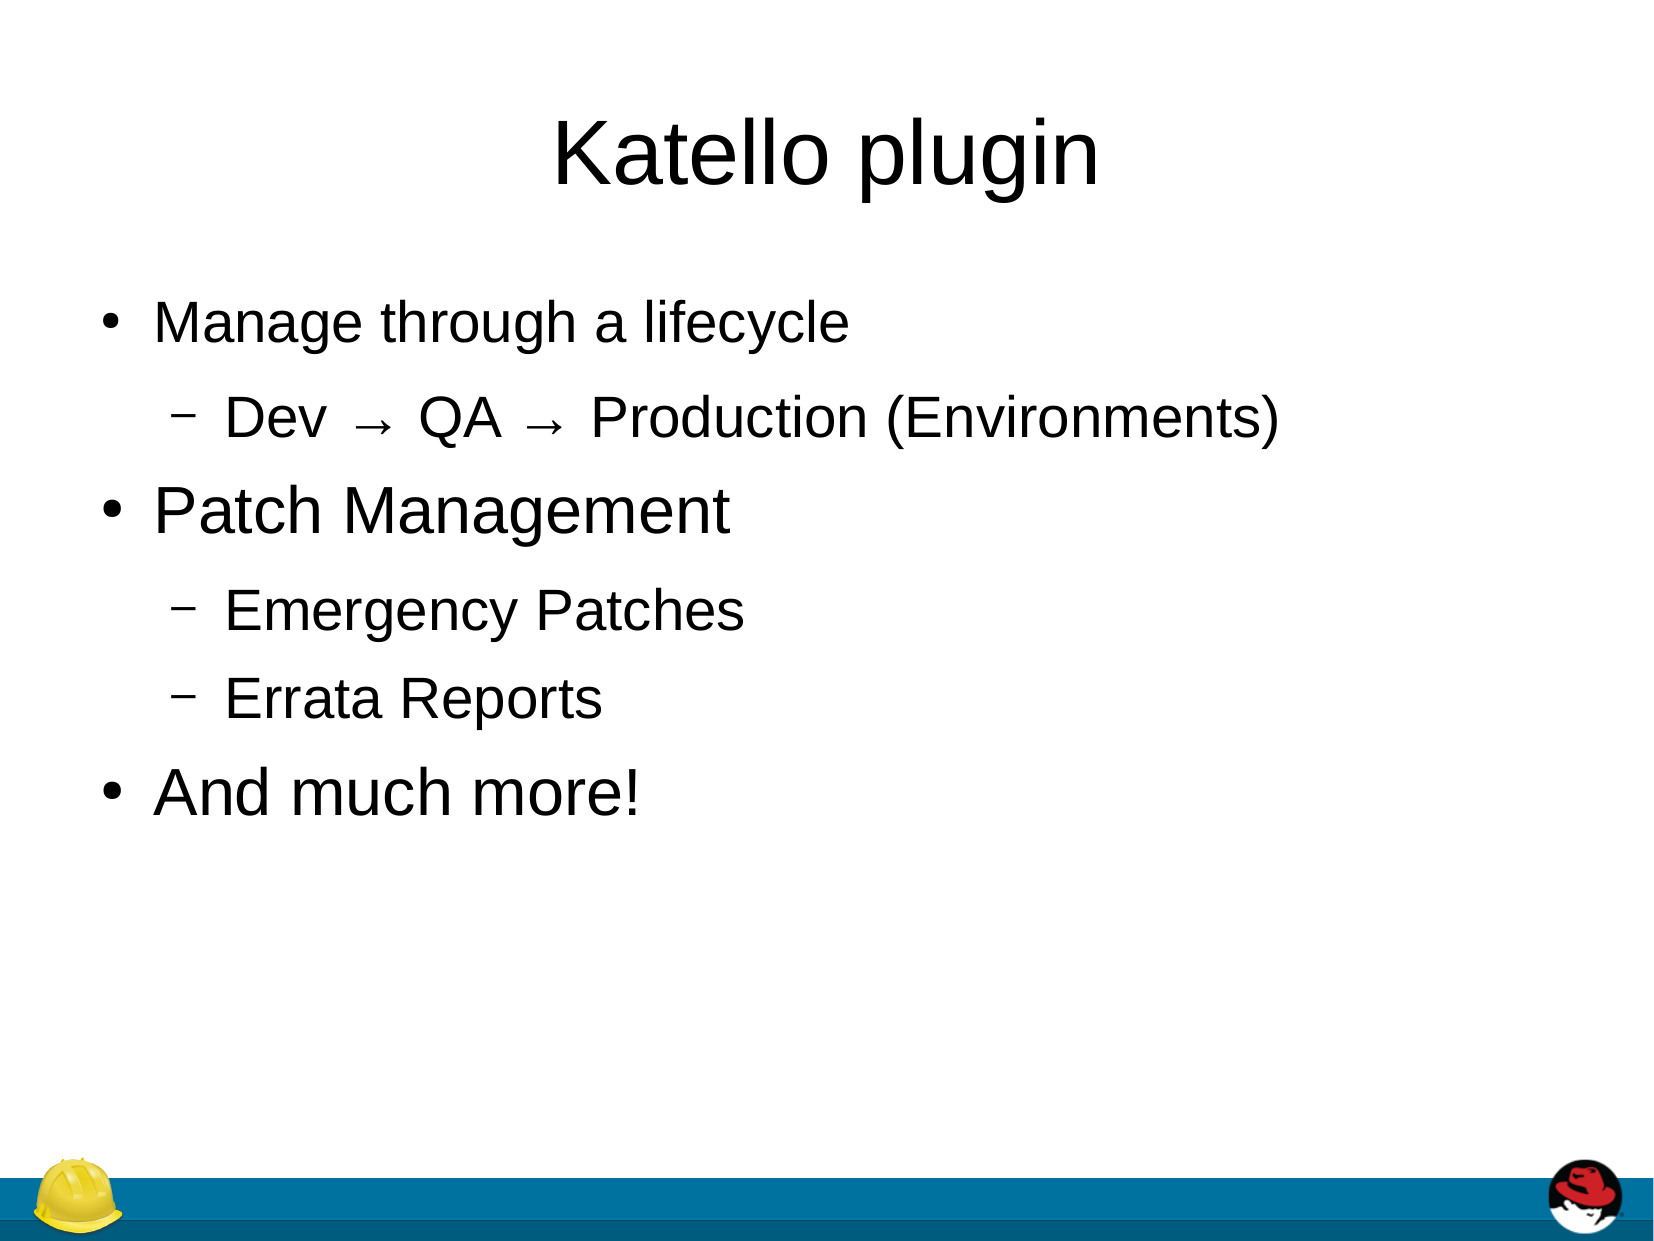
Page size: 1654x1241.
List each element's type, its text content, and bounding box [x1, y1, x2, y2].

picture [1547, 1157, 1630, 1233]
list Manage through a lifecycle Dev → QA → Production (Environments) Patch Management Emergency Patches Errata Reports And much more! [82, 290, 1571, 1010]
picture [23, 1145, 130, 1235]
title Katello plugin [82, 49, 1571, 257]
